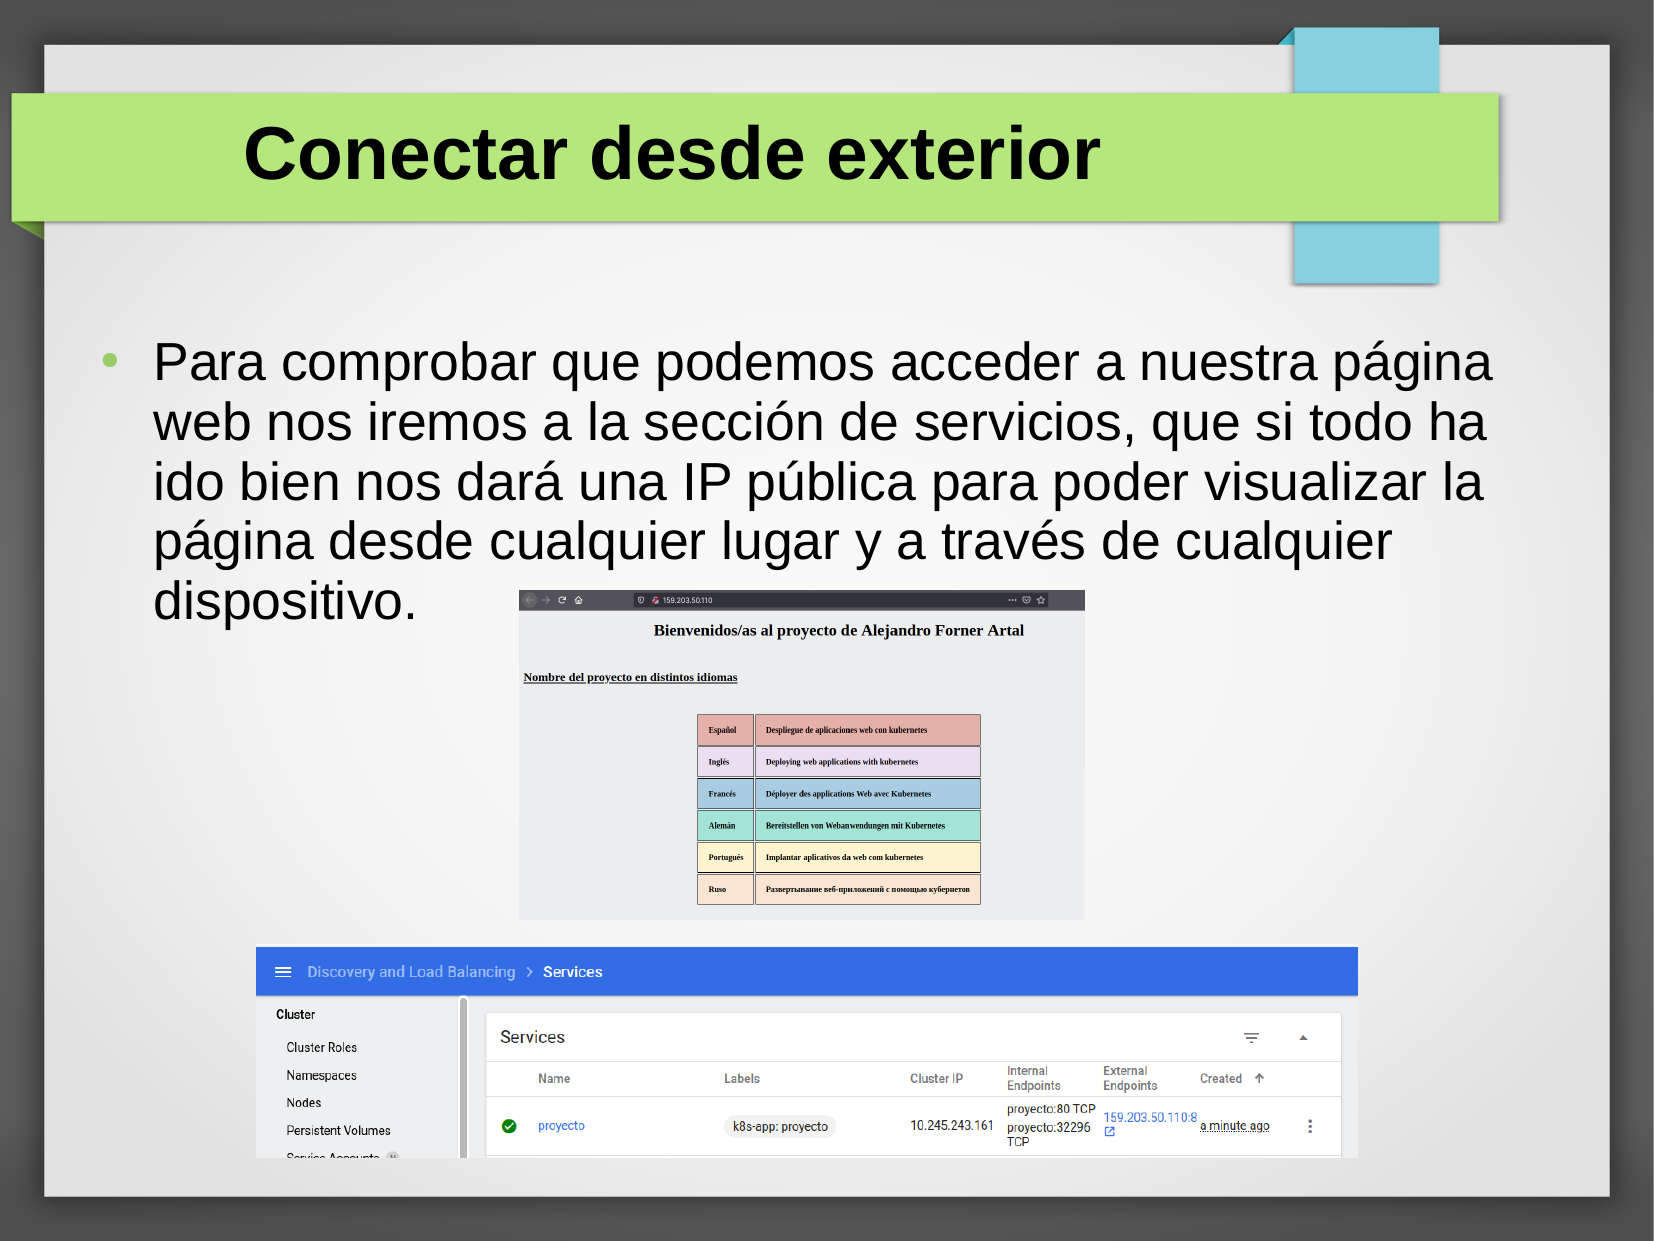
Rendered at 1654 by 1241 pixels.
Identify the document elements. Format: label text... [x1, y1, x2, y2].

picture [0, 0, 1654, 1241]
list Para comprobar que podemos acceder a nuestra página web nos iremos a la sección de servicios, que si todo ha ido bien nos dará una IP pública para poder visualizar la página desde cualquier lugar y a través de cualquier dispositivo. [82, 331, 1571, 1052]
title Conectar desde exterior [82, 94, 1264, 213]
